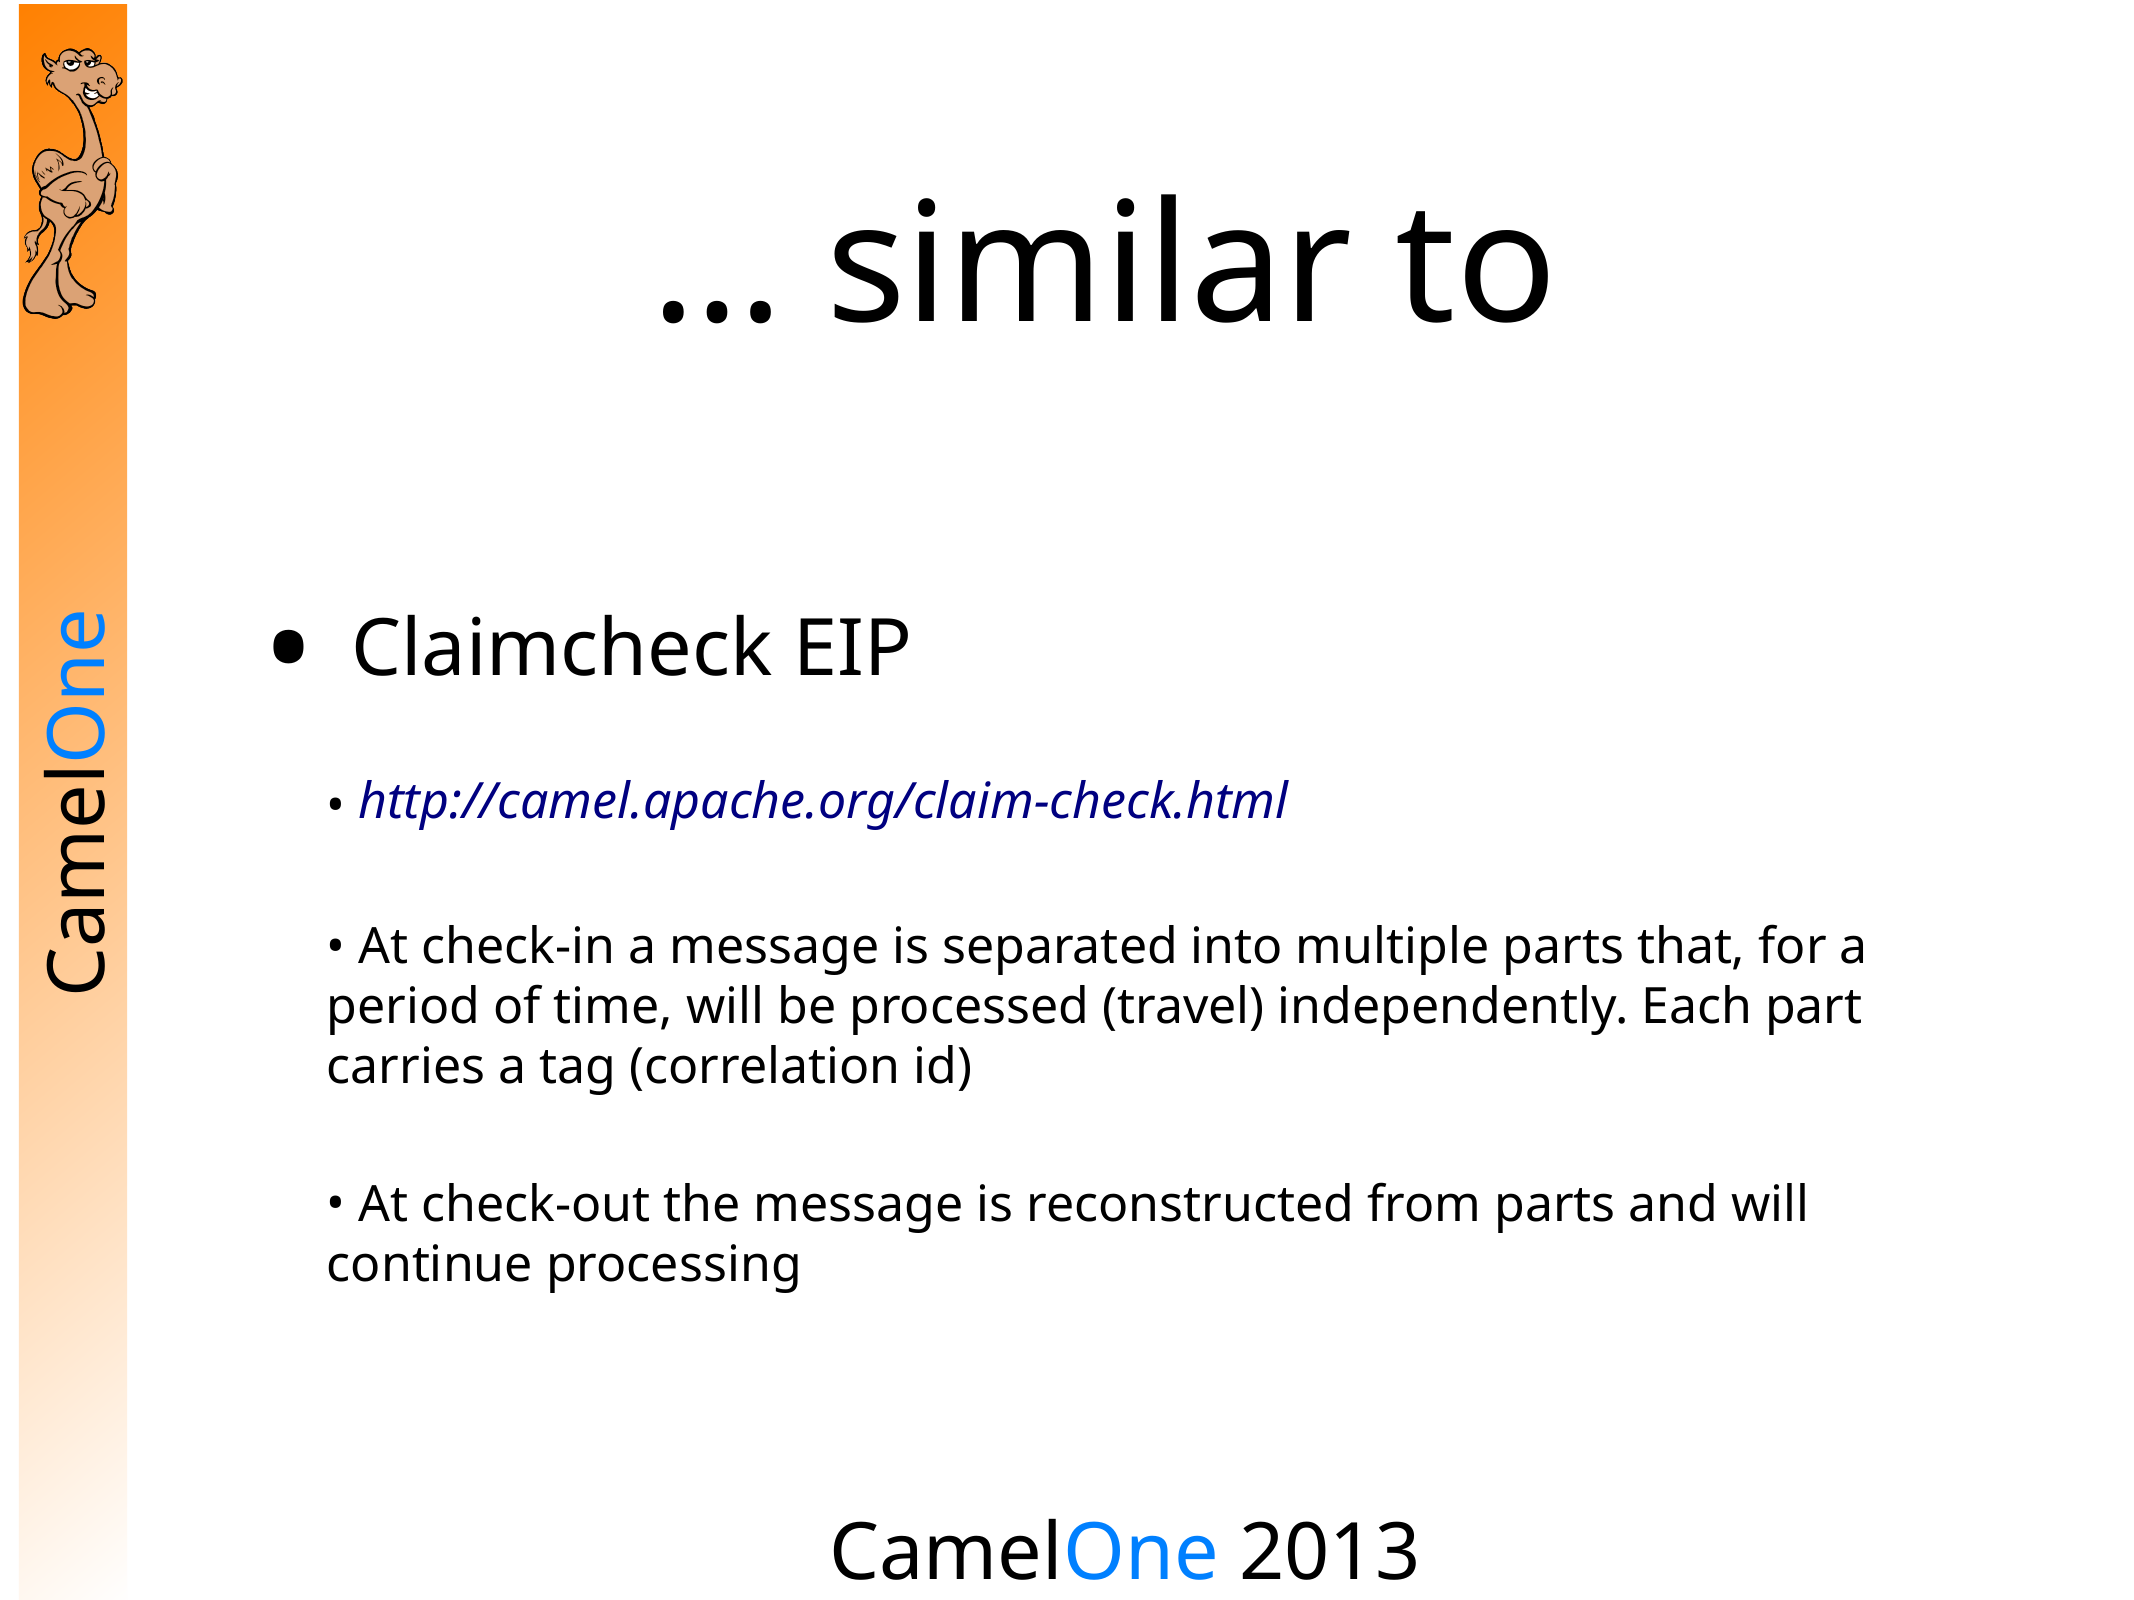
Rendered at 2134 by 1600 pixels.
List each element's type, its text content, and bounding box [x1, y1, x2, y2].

title … similar to [228, 146, 1981, 364]
picture [22, 48, 123, 319]
list Claimcheck EIP http://camel.apache.org/claim-check.html At check-in a message is separated into multiple parts that, for a period of time, will be processed (travel) independently. Each part carries a tag (correlation id) At check-out the message is reconstructed from parts and will continue processing [228, 365, 1981, 1406]
title Q&A [18, 339, 128, 433]
